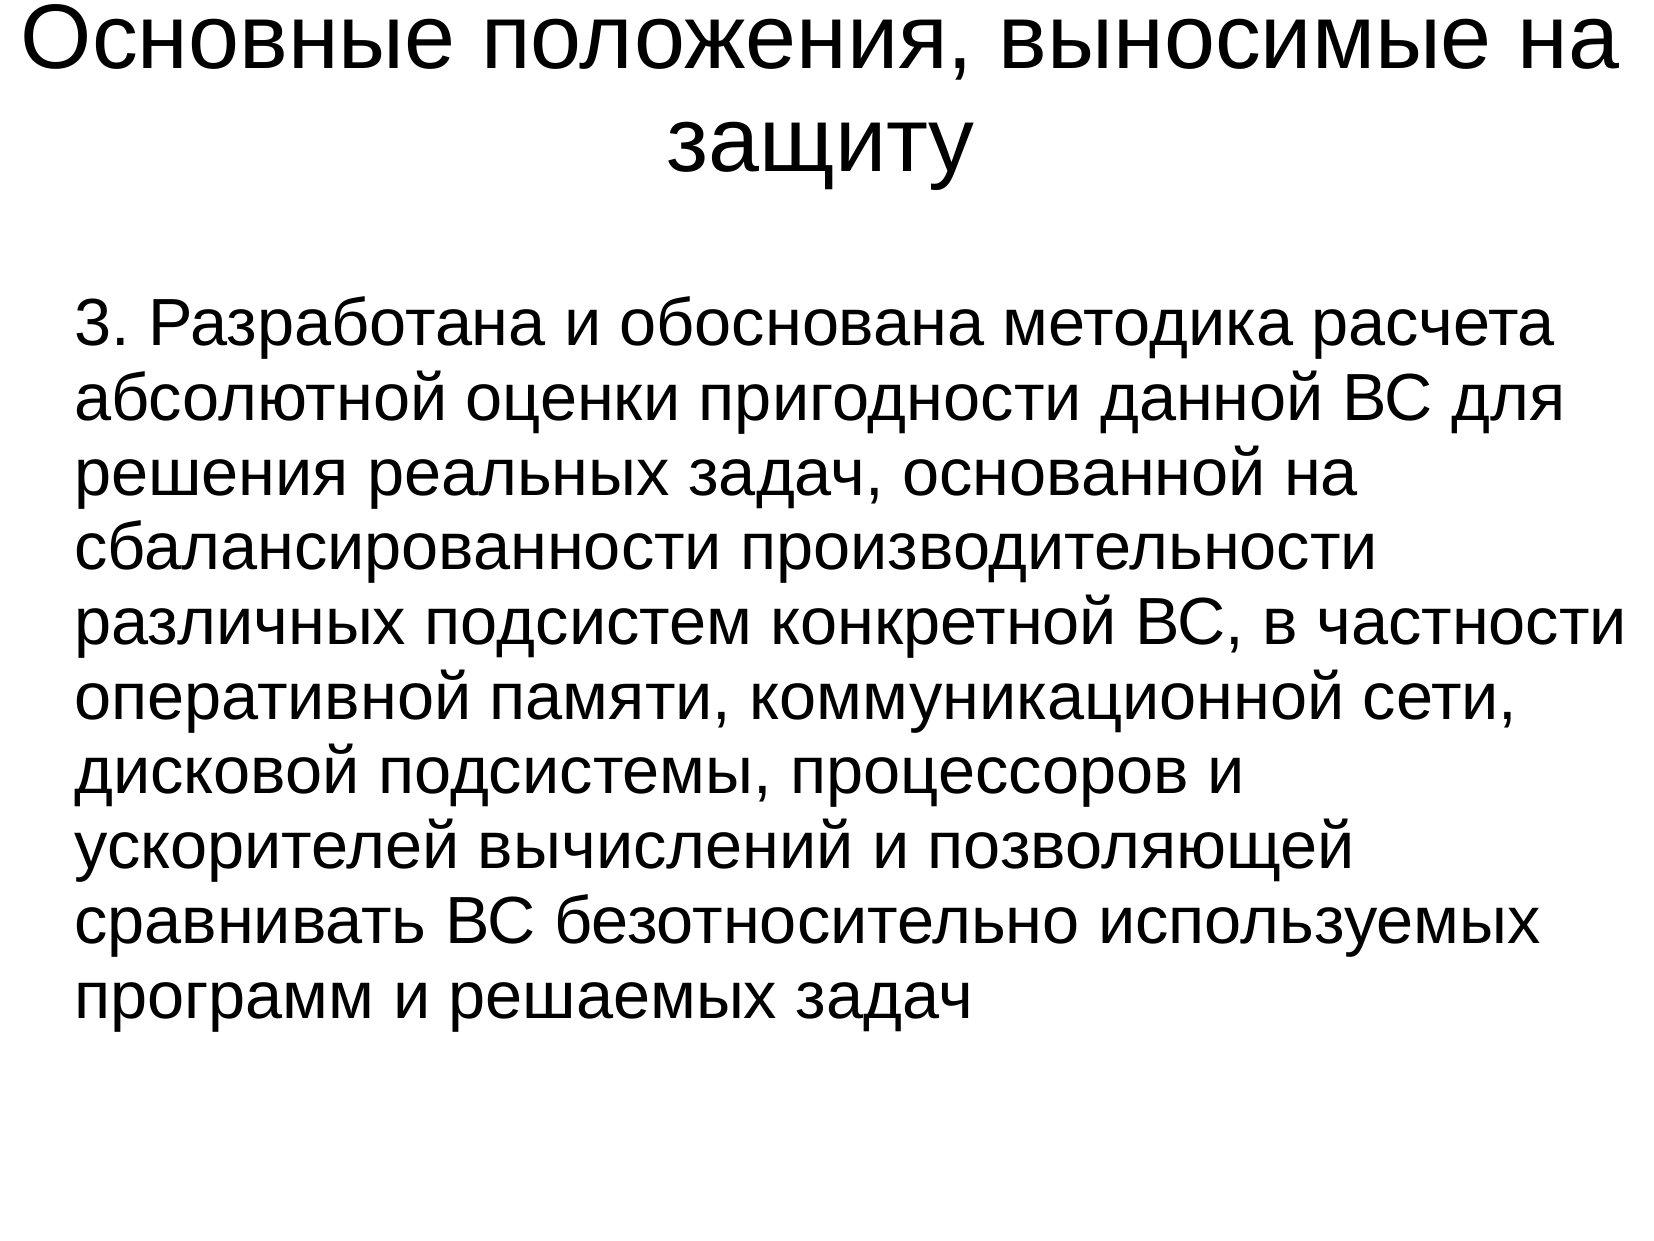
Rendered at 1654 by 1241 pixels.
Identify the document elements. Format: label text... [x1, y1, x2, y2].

list 3. Разработана и обоснована методика расчета абсолютной оценки пригодности данной ВС для решения реальных задач, основанной на сбалансированности производительности различных подсистем конкретной ВС, в частности оперативной памяти, коммуникационной сети, дисковой подсистемы, процессоров и ускорителей вычислений и позволяющей сравнивать ВС безотносительно используемых программ и решаемых задач [3, 285, 1651, 1241]
title Основные положения, выносимые на защиту [0, 0, 1654, 193]
